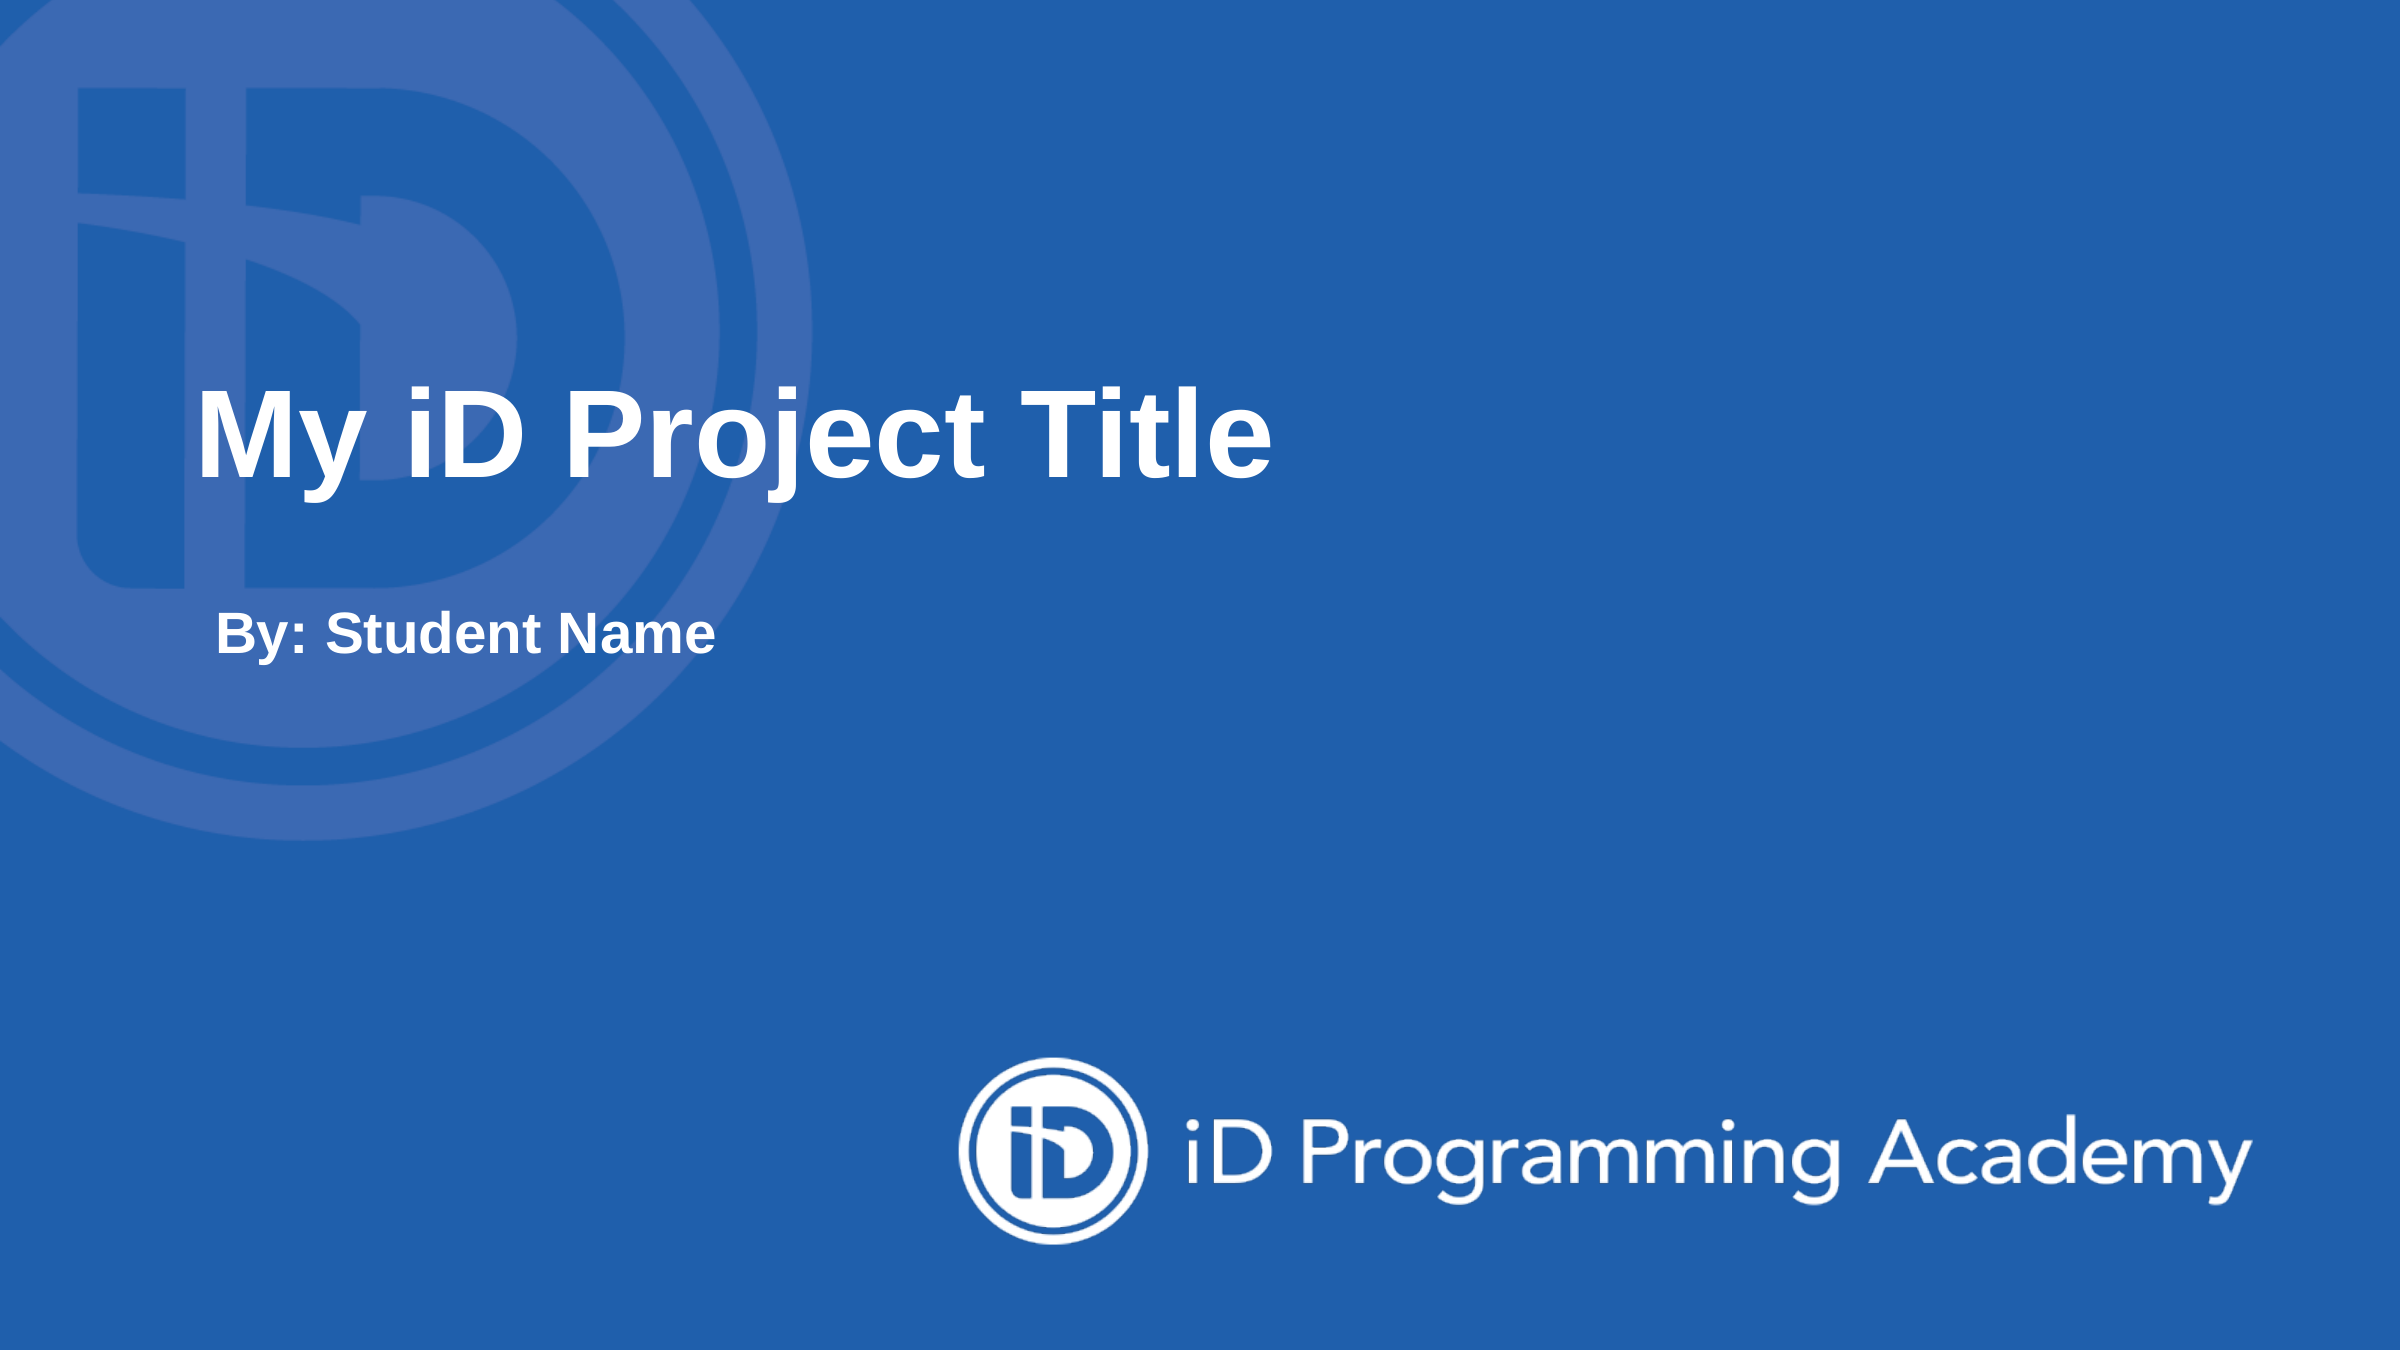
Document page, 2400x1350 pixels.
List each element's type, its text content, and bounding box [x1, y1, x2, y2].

picture [0, 0, 2400, 1350]
text_box By: Student Name [200, 569, 2240, 690]
title My iD Project Title [180, 344, 2220, 601]
